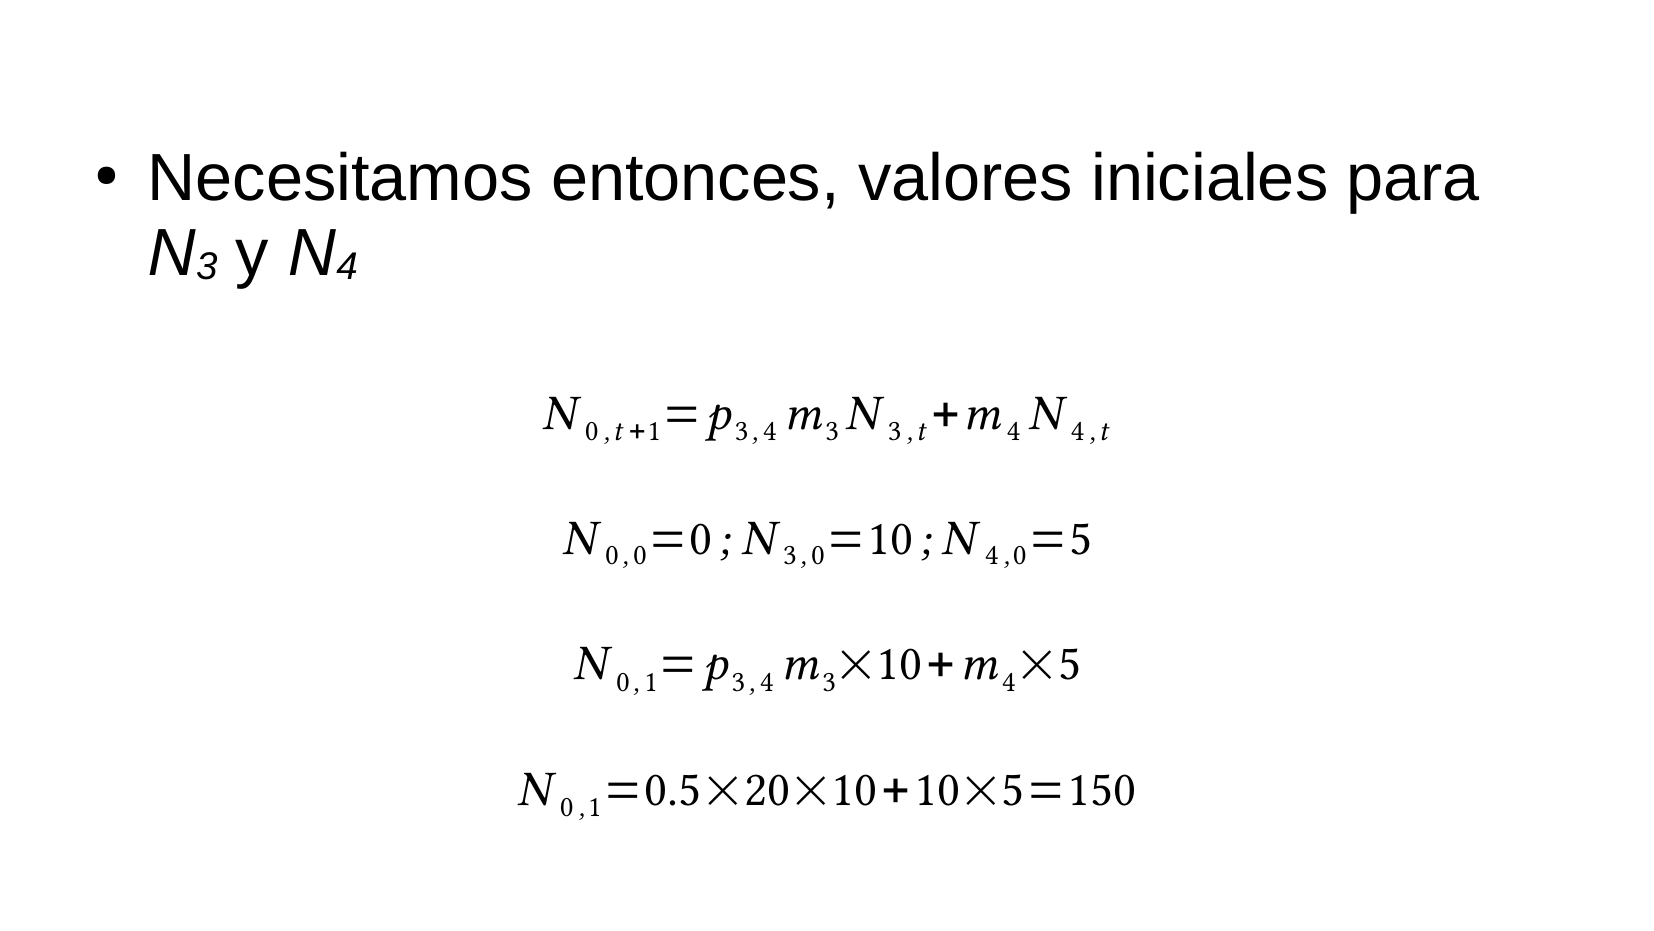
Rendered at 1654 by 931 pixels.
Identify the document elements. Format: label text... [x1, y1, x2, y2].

chart [509, 383, 1144, 825]
list Necesitamos entonces, valores iniciales para N3 y N4 [76, 139, 1565, 680]
